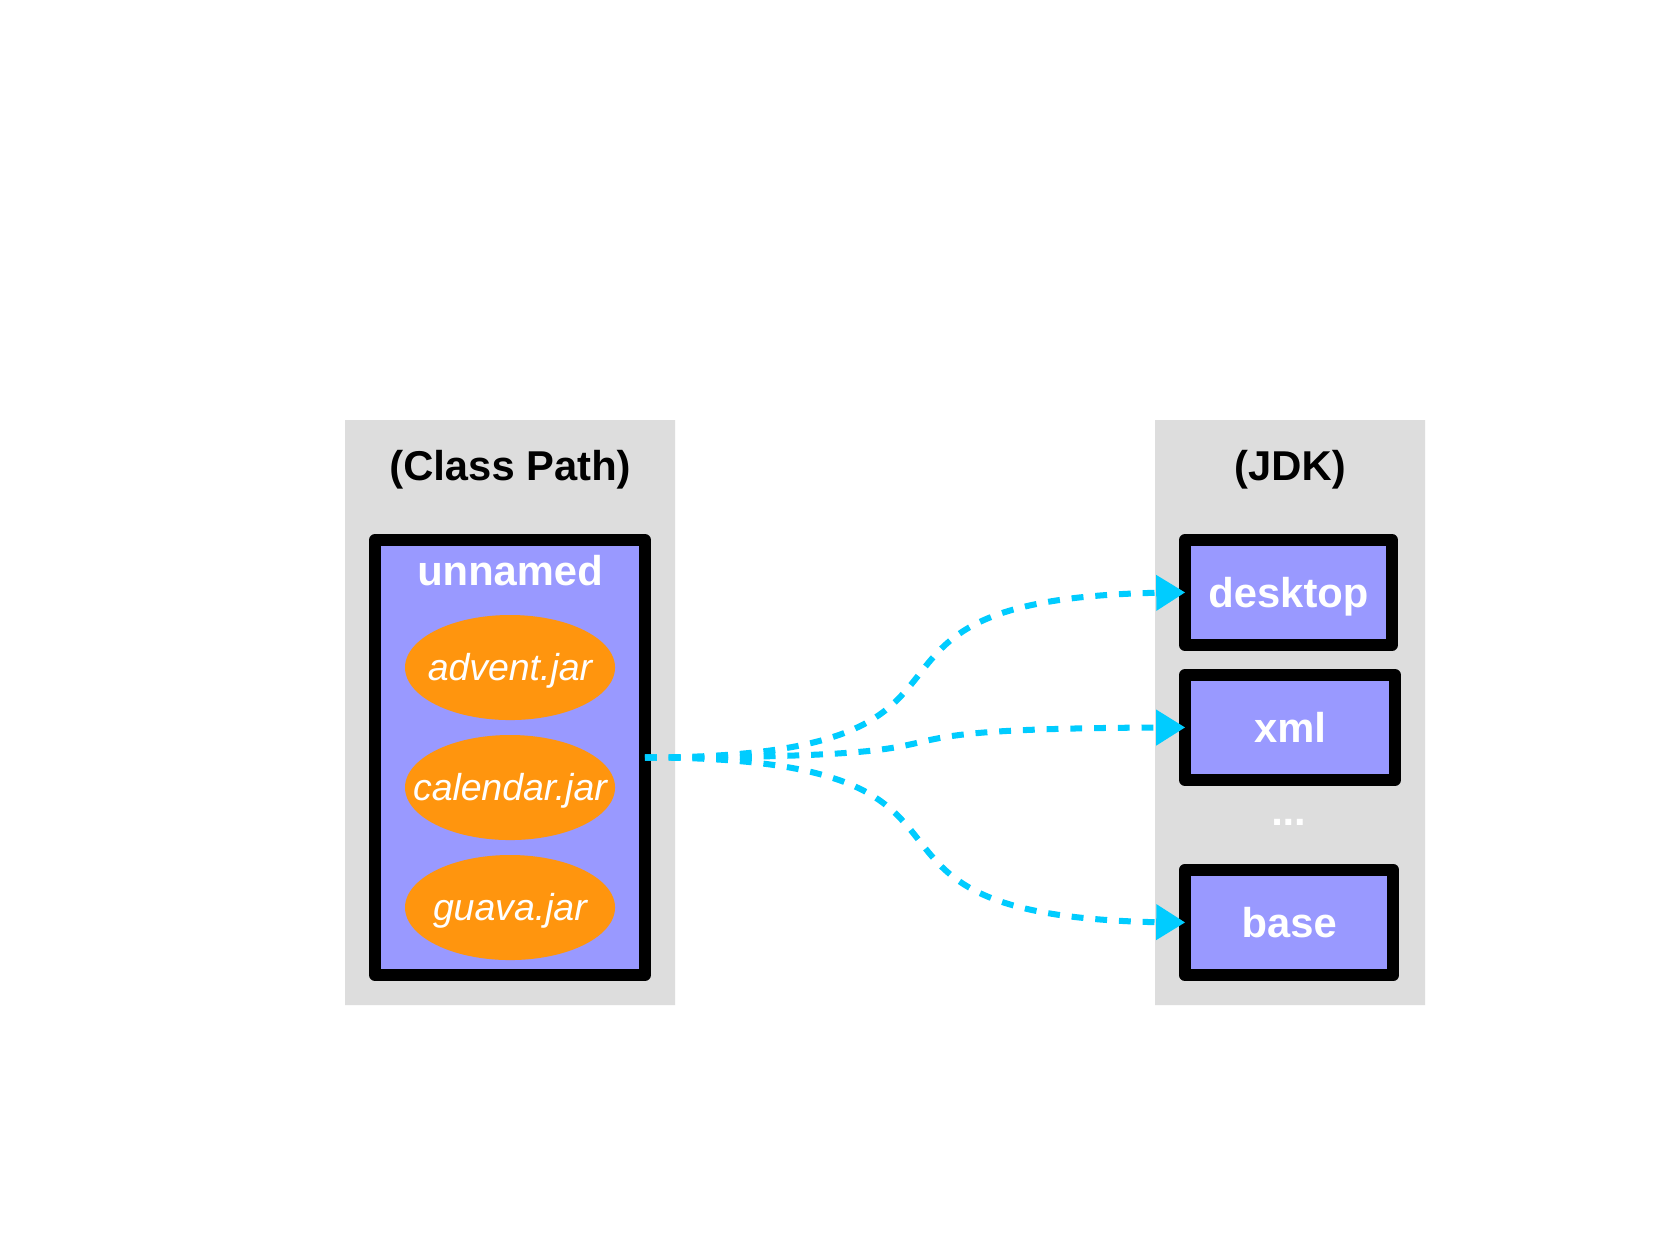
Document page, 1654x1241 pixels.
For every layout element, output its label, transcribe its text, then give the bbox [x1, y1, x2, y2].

text_box base [1184, 886, 1394, 976]
text_box (Class Path) [330, 435, 691, 526]
text_box calendar.jar [405, 735, 616, 841]
text_box desktop [1185, 541, 1393, 646]
text_box unnamed [375, 540, 646, 616]
text_box ... [1183, 780, 1394, 886]
text_box xml [1185, 675, 1396, 781]
text_box guava.jar [405, 855, 616, 961]
text_box [345, 526, 676, 1006]
text_box [1155, 420, 1426, 1006]
text_box [345, 420, 676, 435]
text_box (JDK) [1185, 435, 1396, 541]
text_box advent.jar [405, 615, 616, 721]
